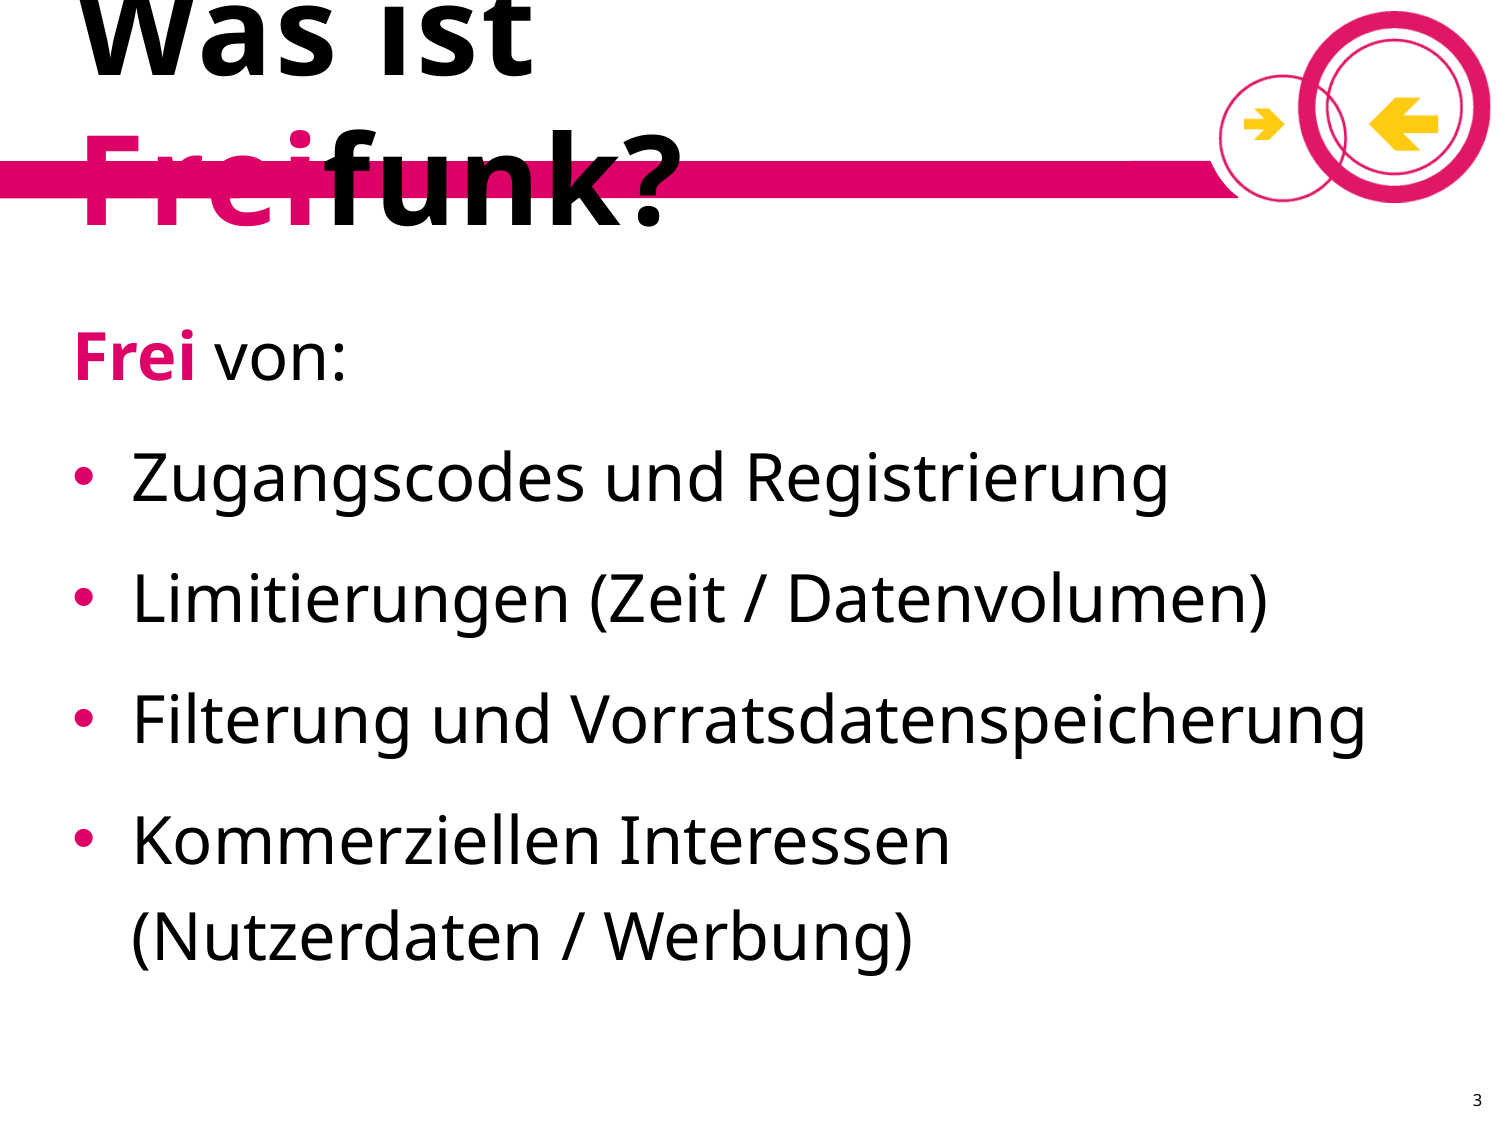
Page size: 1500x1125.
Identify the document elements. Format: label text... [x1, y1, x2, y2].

slide_number <Foliennummer> [1202, 1077, 1483, 1125]
list Frei von: Zugangscodes und Registrierung Limitierungen (Zeit / Datenvolumen) Filterung und Vorratsdatenspeicherung Kommerziellen Interessen (Nutzerdaten / Werbung) [53, 290, 1447, 1059]
picture [1218, 11, 1491, 203]
title Was ist Freifunk? [76, 40, 1060, 161]
